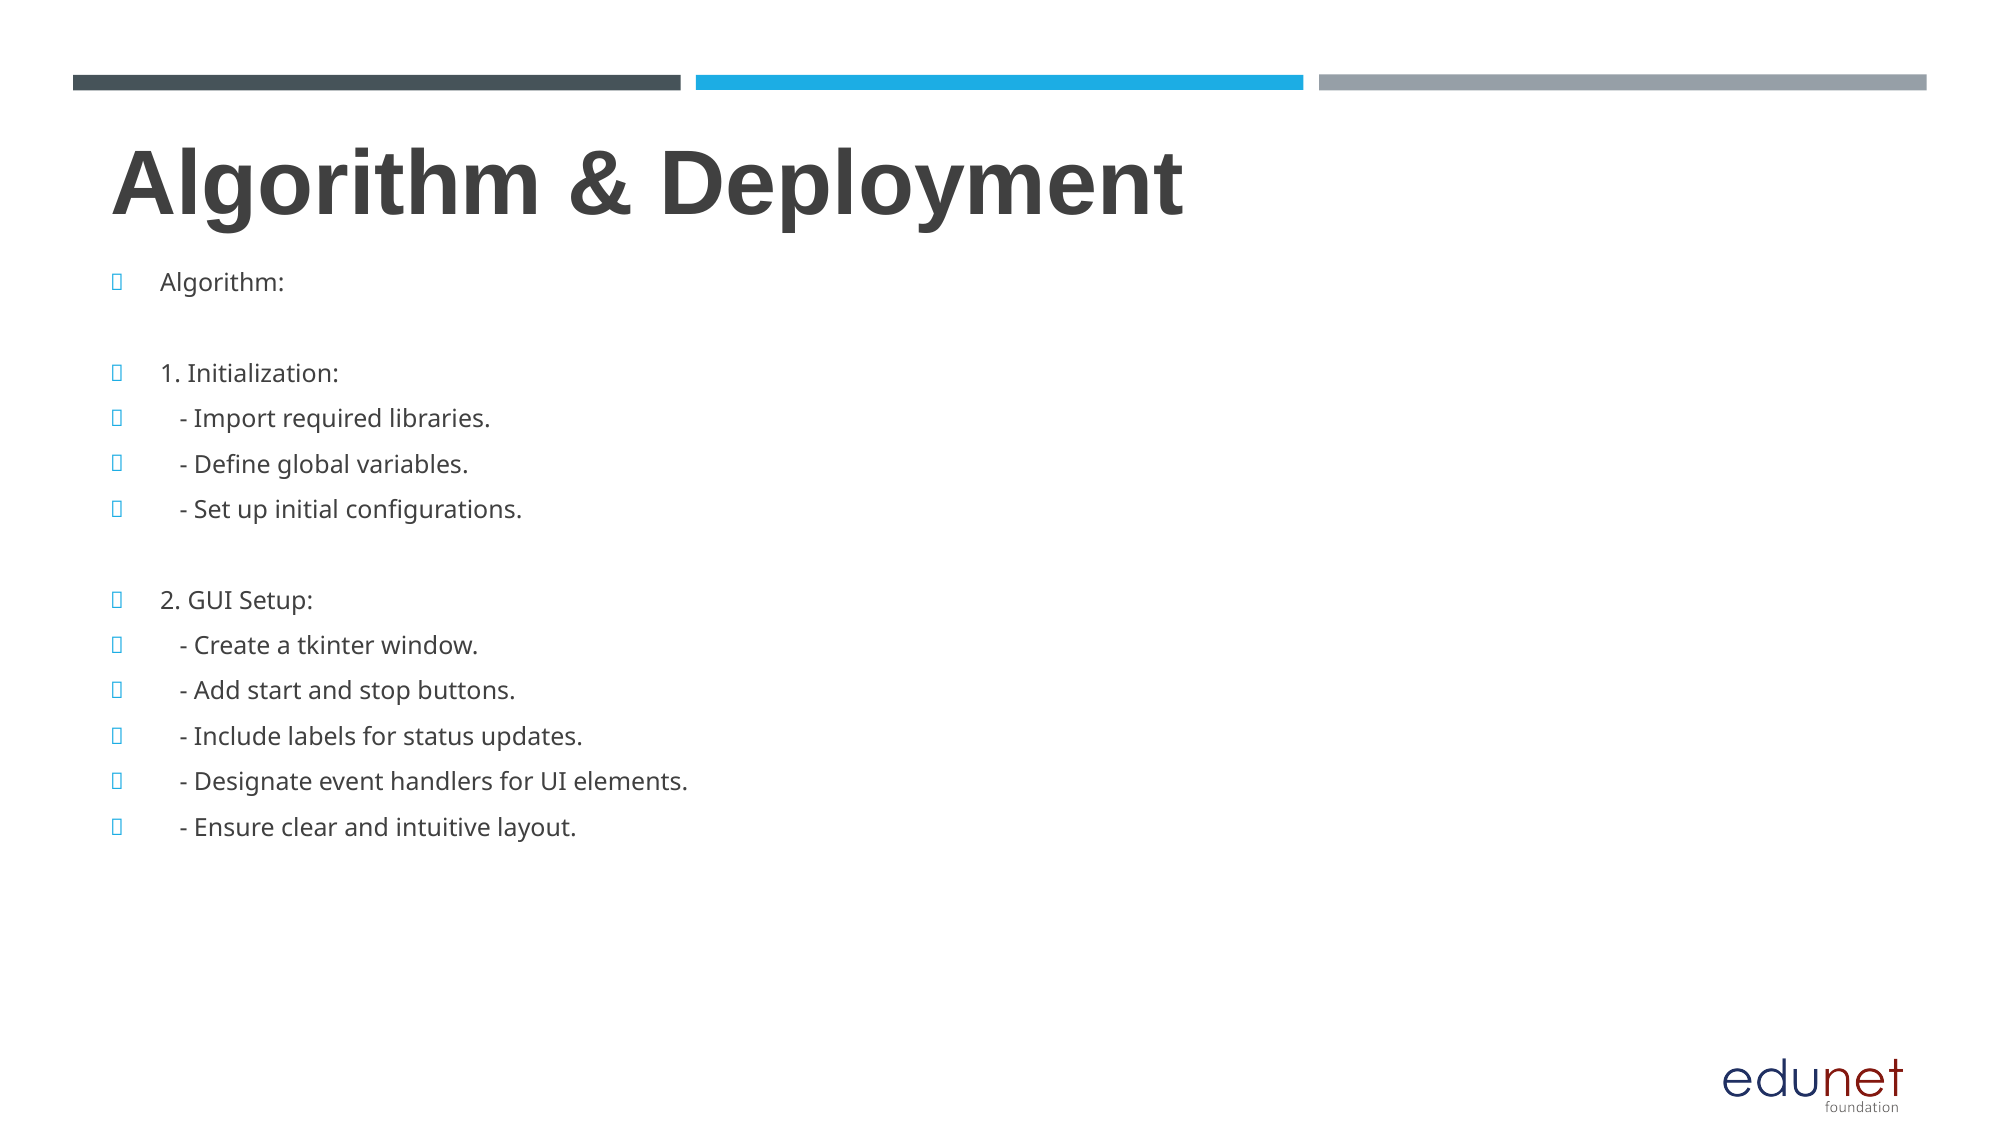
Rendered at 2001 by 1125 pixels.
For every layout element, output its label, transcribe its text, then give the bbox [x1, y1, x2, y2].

list Algorithm: 1. Initialization: - Import required libraries. - Define global variables. - Set up initial configurations. 2. GUI Setup: - Create a tkinter window. - Add start and stop buttons. - Include labels for status updates. - Designate event handlers for UI elements. - Ensure clear and intuitive layout. [95, 213, 1905, 981]
title Algorithm & Deployment [95, 115, 1905, 203]
picture [1719, 1056, 1905, 1116]
